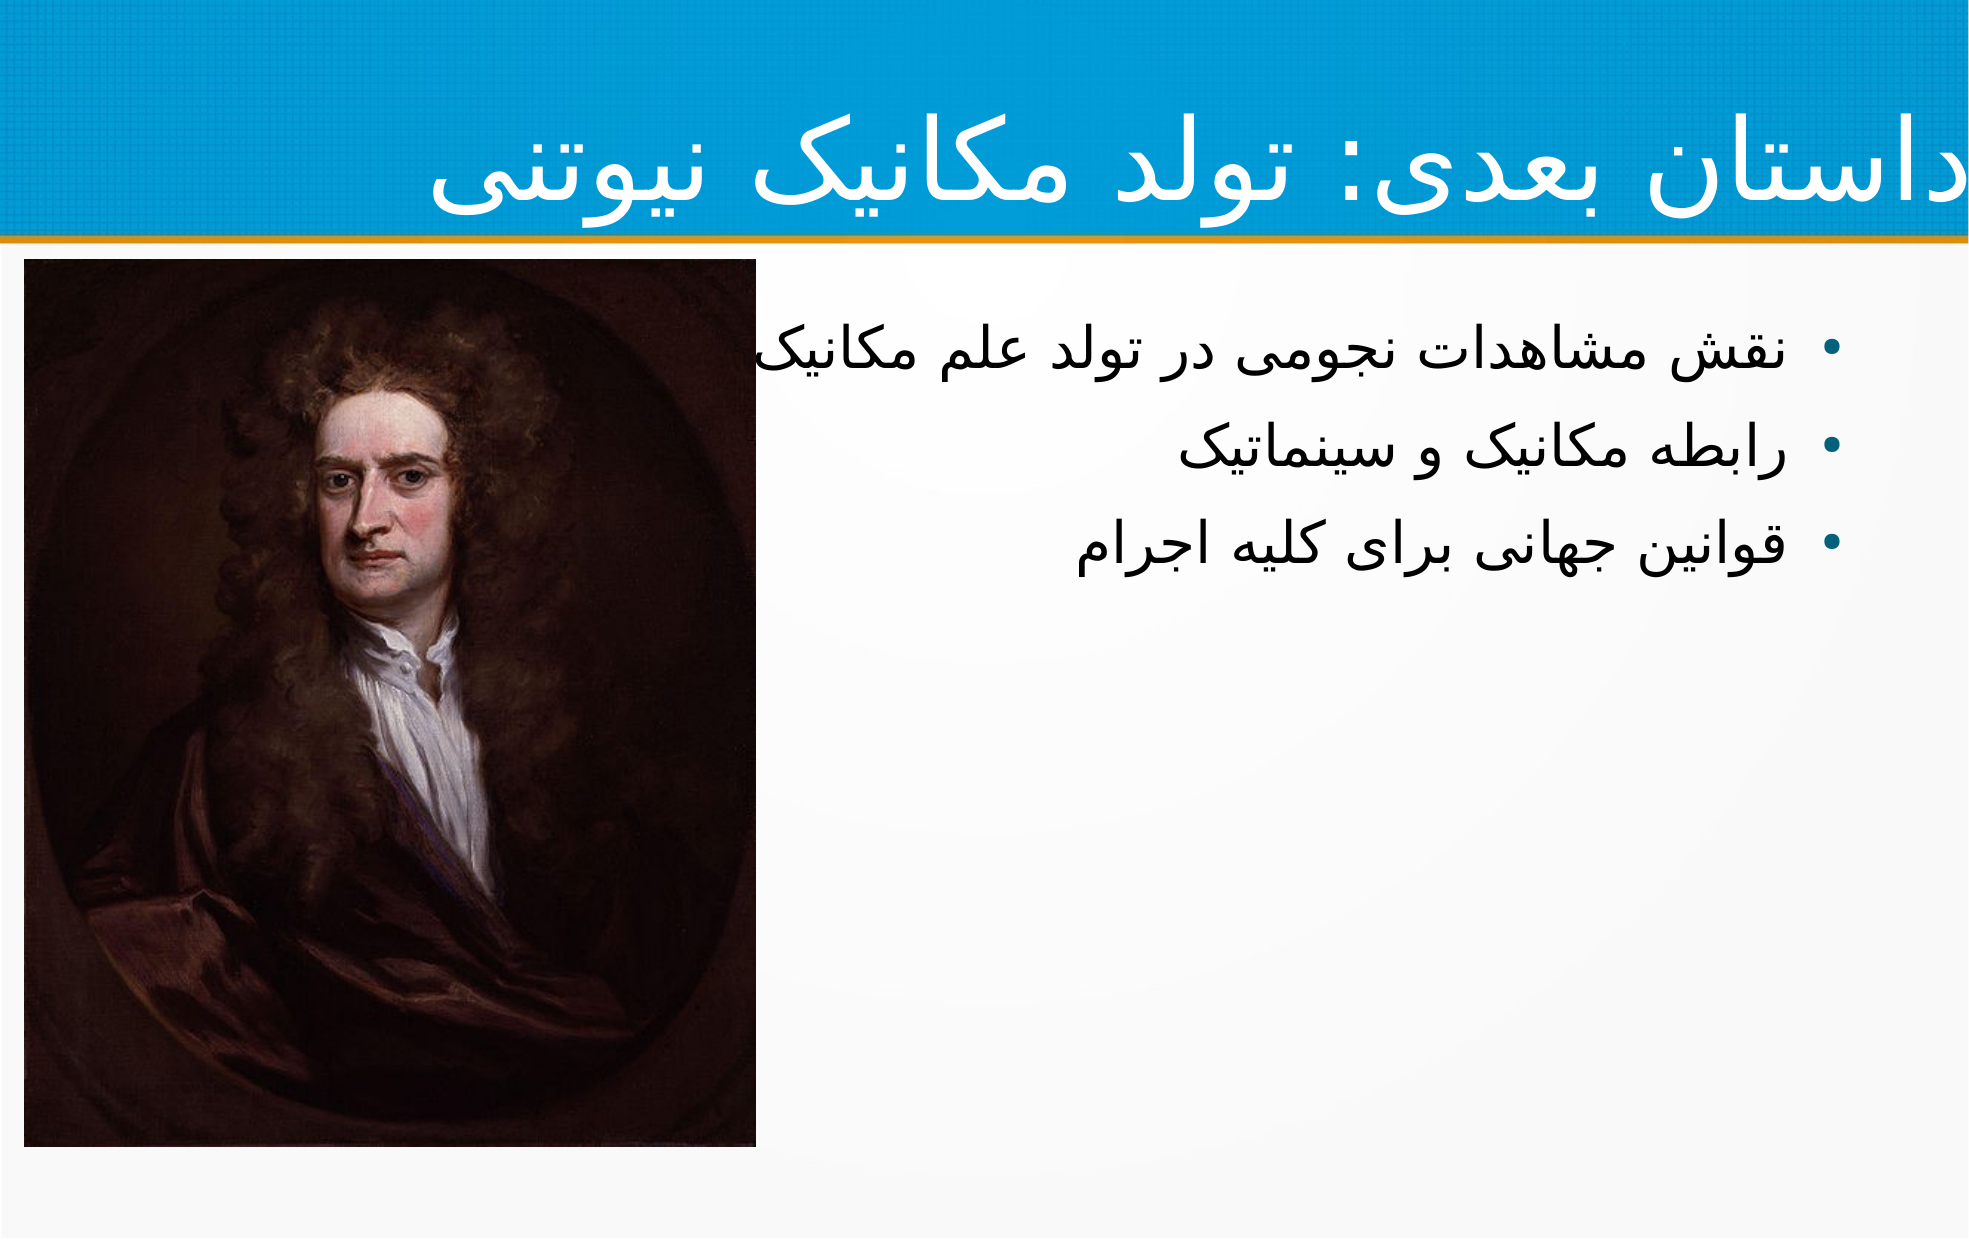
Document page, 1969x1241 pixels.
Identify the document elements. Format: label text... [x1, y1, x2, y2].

title داستان بعدی: تولد مکانیک نیوتنی [389, 19, 1969, 227]
picture [0, 233, 1969, 1241]
list نقش مشاهدات نجومی در تولد علم مکانیک رابطه مکانیک و سینماتیک قوانین جهانی برای کلیه اجرام [756, 315, 1861, 1081]
